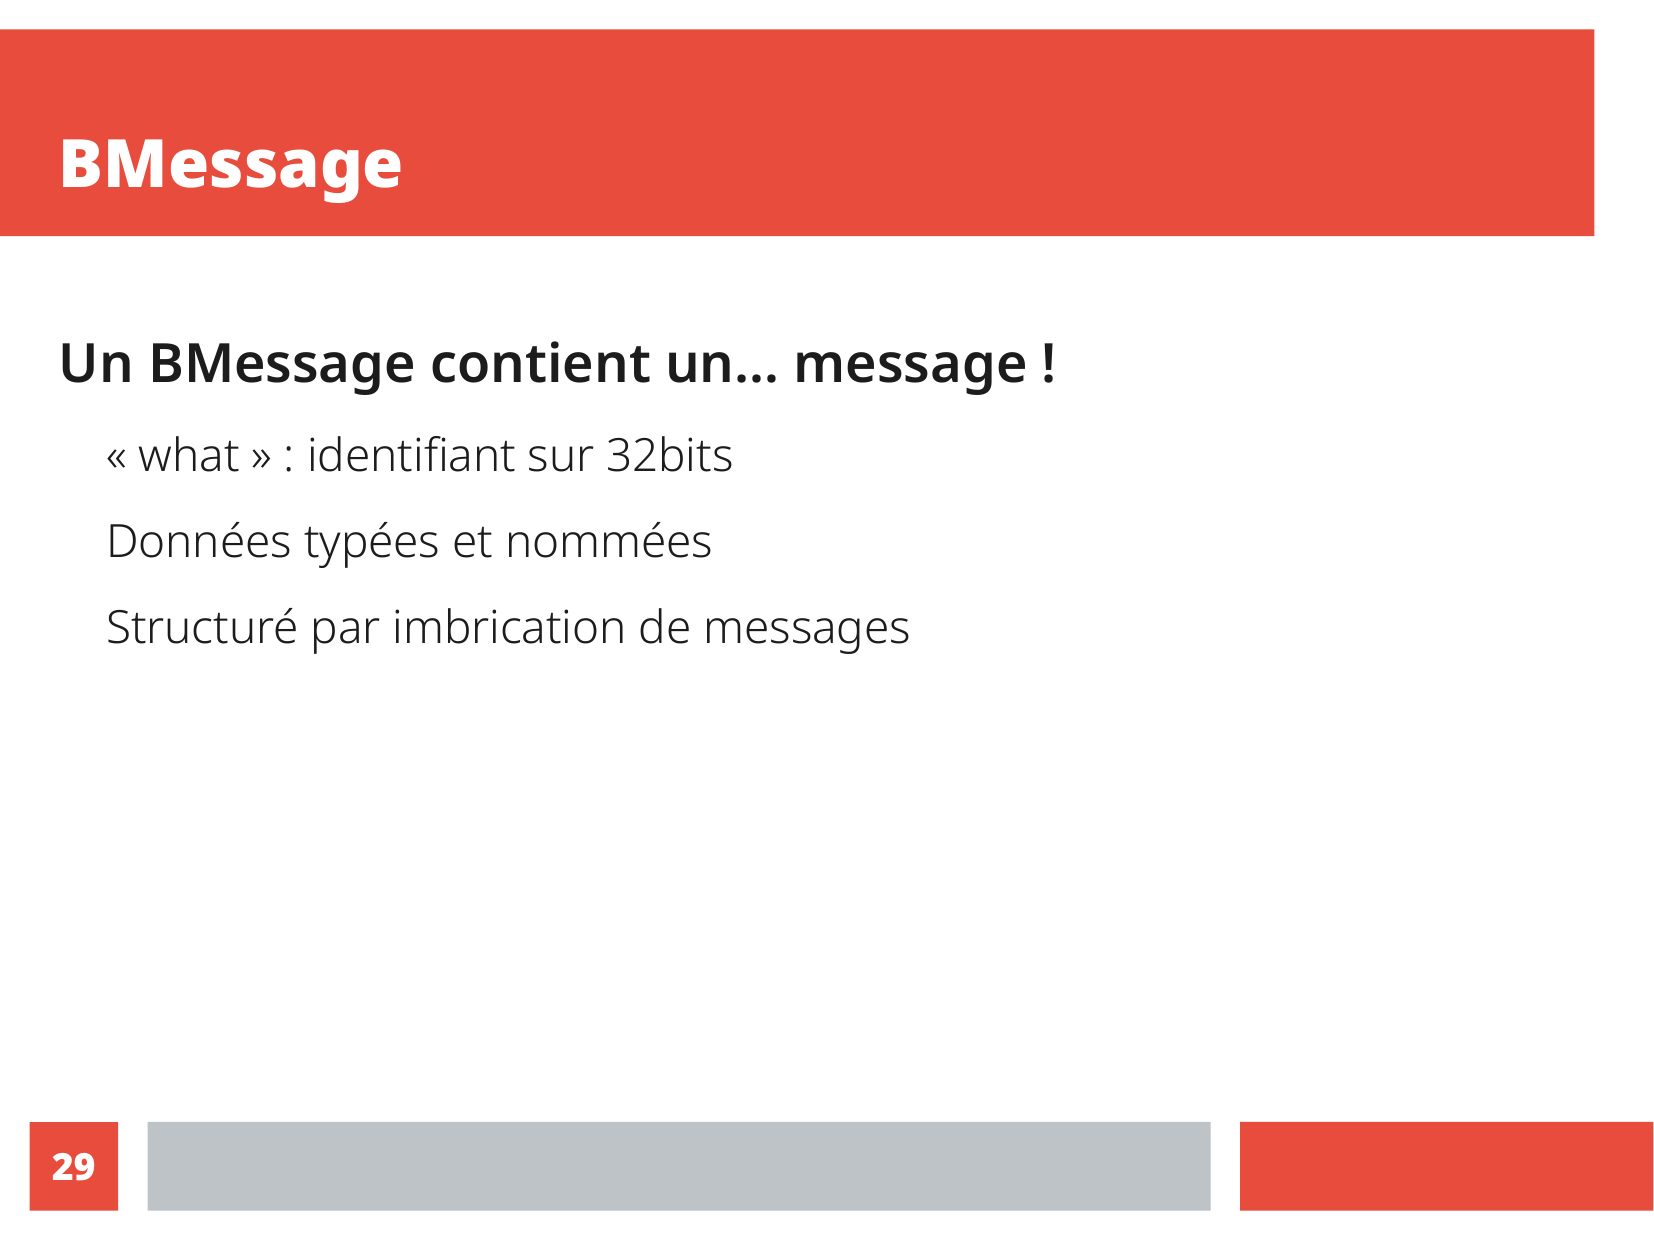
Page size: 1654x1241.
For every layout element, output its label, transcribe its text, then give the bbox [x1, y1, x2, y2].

list Un BMessage contient un… message ! « what » : identifiant sur 32bits Données typées et nommées Structuré par imbrication de messages [59, 324, 1565, 1093]
title BMessage [59, 59, 1595, 207]
